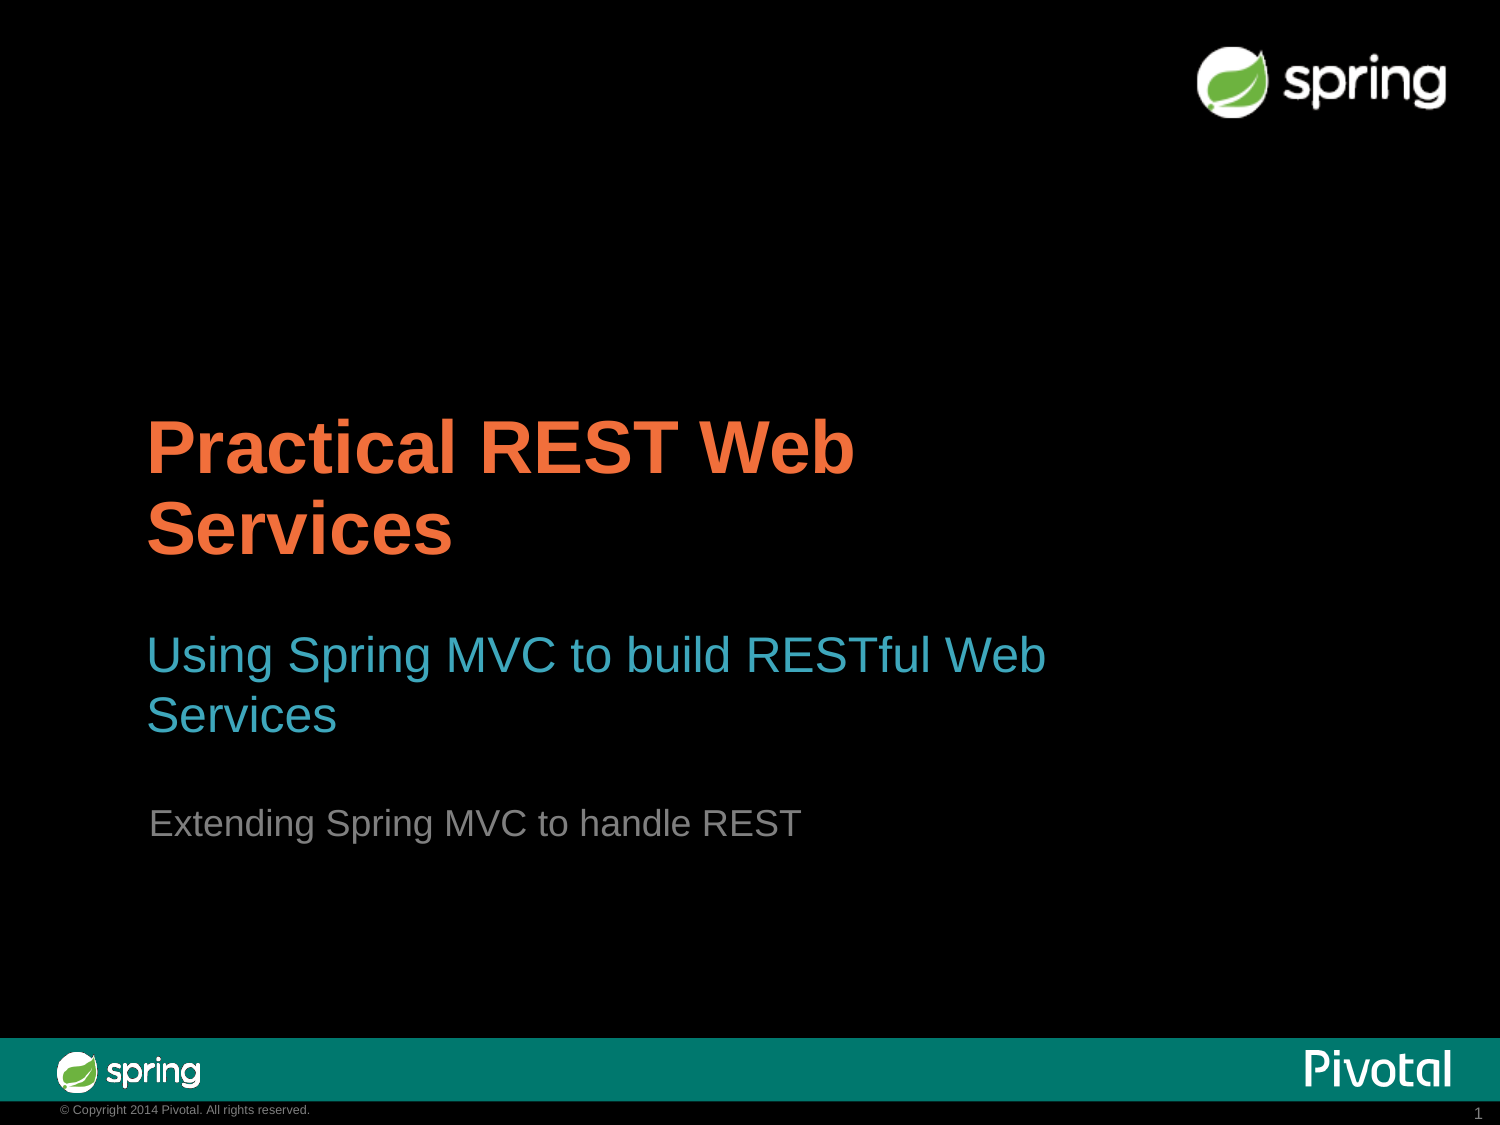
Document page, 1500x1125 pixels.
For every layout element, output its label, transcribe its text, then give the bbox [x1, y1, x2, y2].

picture [1304, 1047, 1452, 1090]
title Practical REST Web Services [146, 399, 866, 571]
picture [1155, 28, 1465, 136]
list Extending Spring MVC to handle REST [148, 798, 974, 845]
picture [32, 1041, 210, 1103]
text_box Using Spring MVC to build RESTful Web Services [146, 622, 1139, 743]
